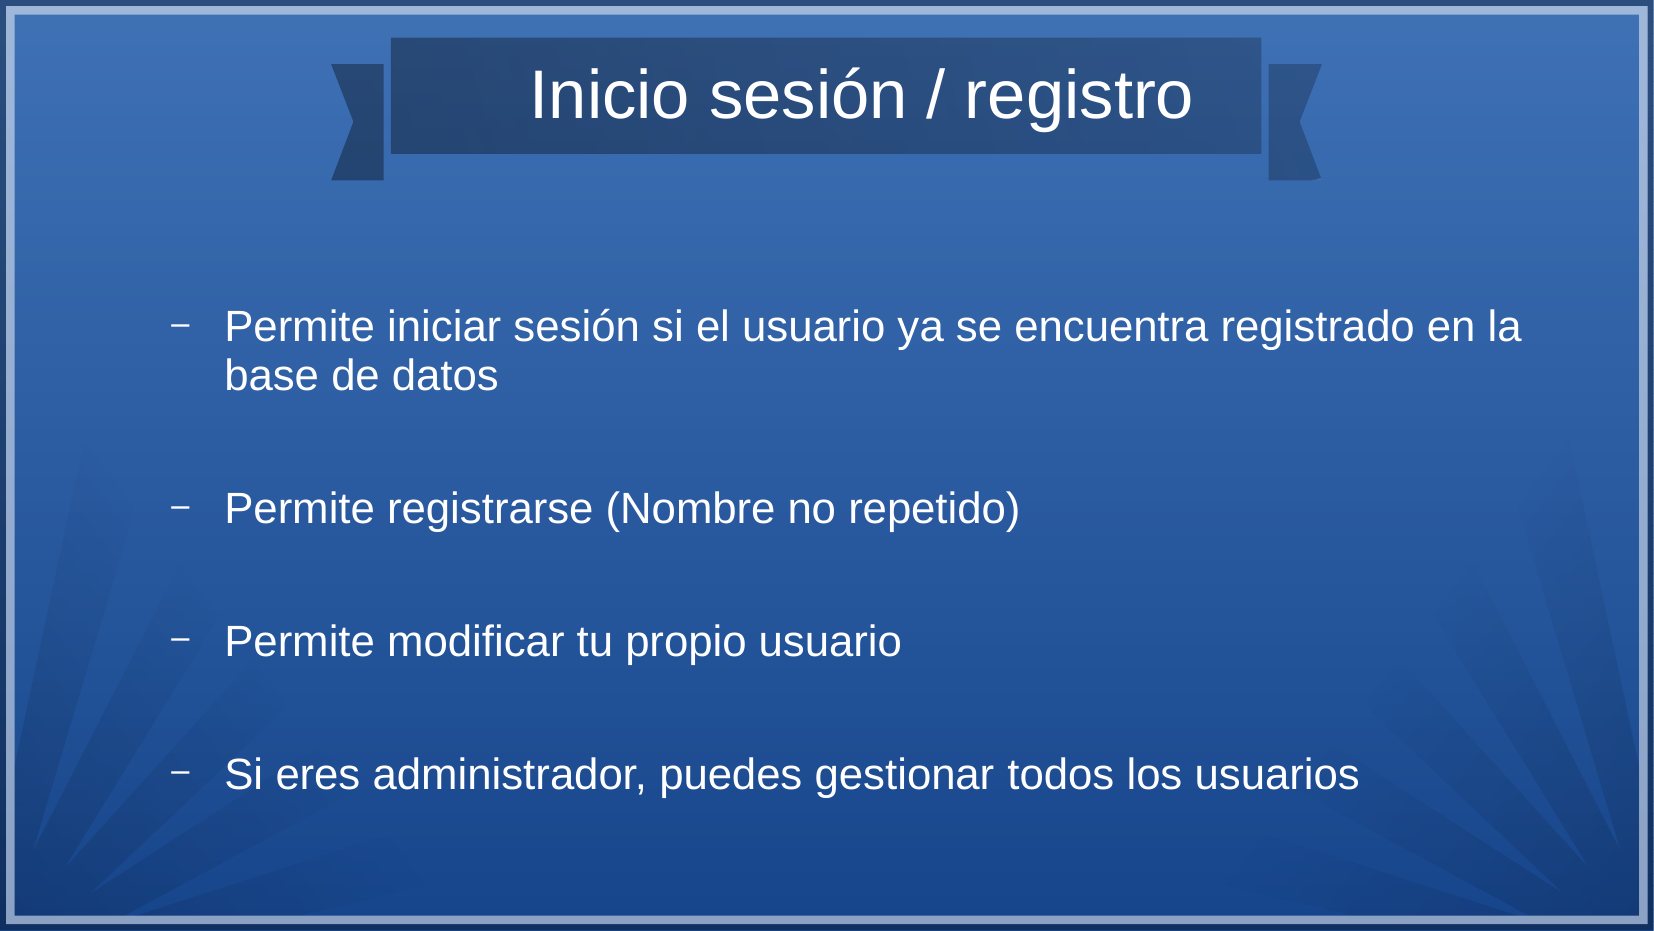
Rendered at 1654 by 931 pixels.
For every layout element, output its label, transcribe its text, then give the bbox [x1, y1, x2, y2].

list Permite iniciar sesión si el usuario ya se encuentra registrado en la base de datos Permite registrarse (Nombre no repetido) Permite modificar tu propio usuario Si eres administrador, puedes gestionar todos los usuarios [82, 224, 1571, 848]
title Inicio sesión / registro [389, 35, 1264, 154]
